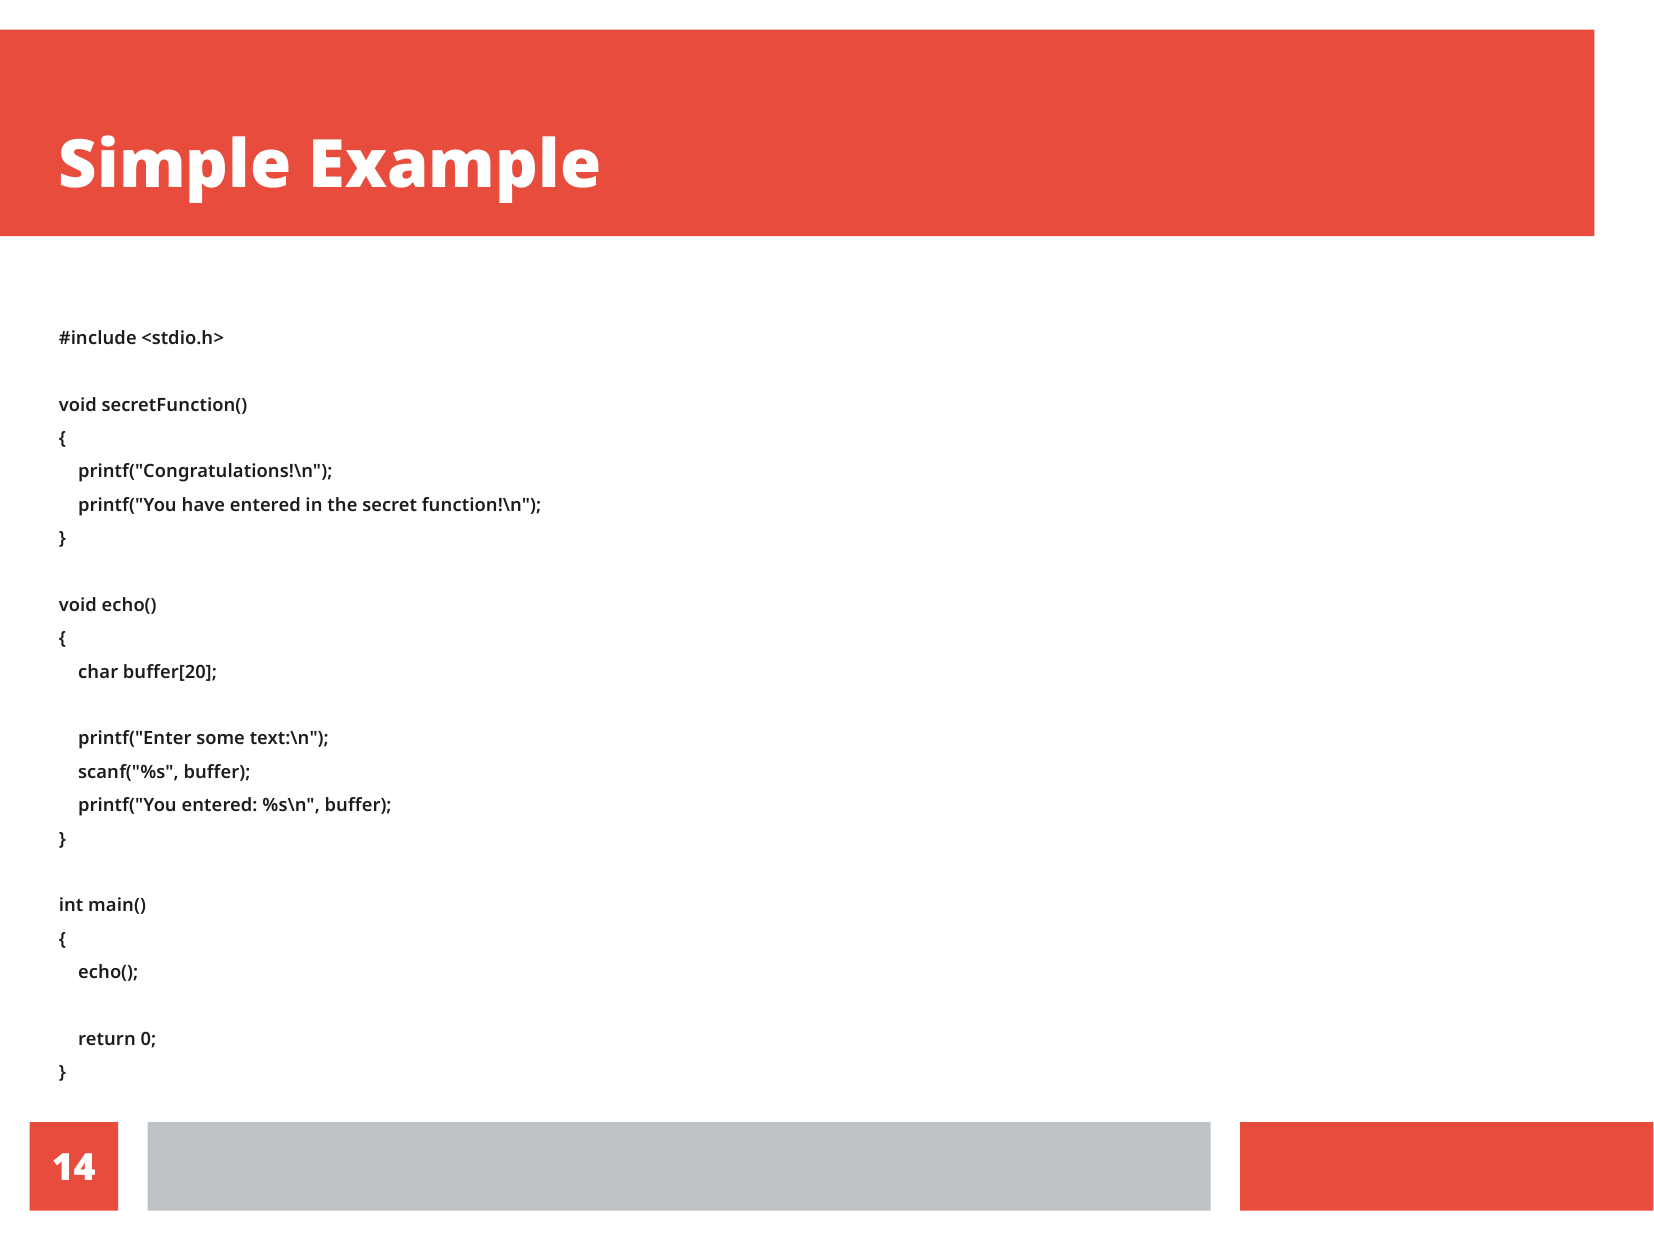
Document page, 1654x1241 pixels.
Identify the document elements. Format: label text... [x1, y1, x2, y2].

title Simple Example [59, 59, 1595, 207]
list #include <stdio.h> void secretFunction() { printf("Congratulations!\n"); printf("You have entered in the secret function!\n"); } void echo() { char buffer[20]; printf("Enter some text:\n"); scanf("%s", buffer); printf("You entered: %s\n", buffer); } int main() { echo(); return 0; } [59, 324, 1565, 1093]
